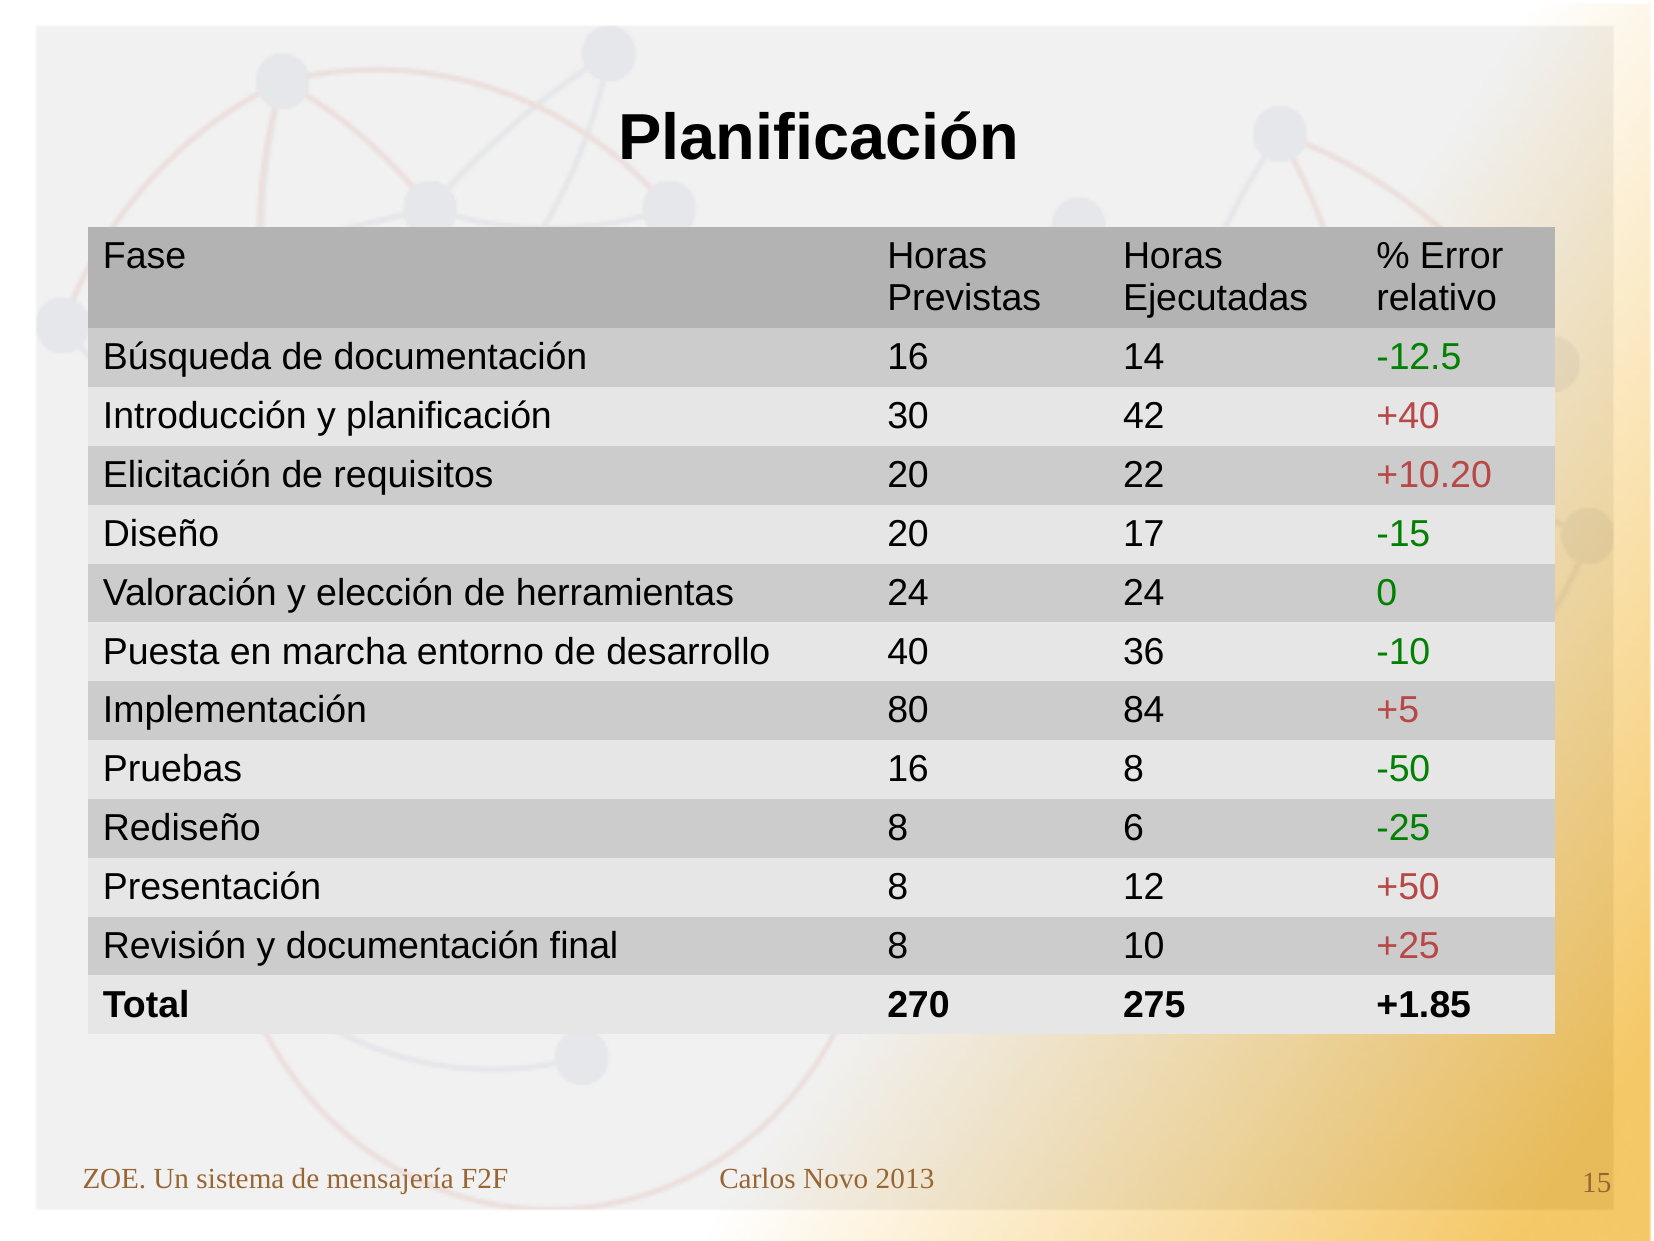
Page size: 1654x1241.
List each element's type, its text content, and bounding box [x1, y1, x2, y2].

table_cell Puesta en marcha entorno de desarrollo [88, 622, 873, 681]
table_header % Error relativo [1362, 227, 1555, 328]
table_cell 80 [873, 681, 1108, 740]
table_cell 22 [1108, 446, 1362, 505]
table_cell 8 [1108, 740, 1362, 799]
table_cell +25 [1362, 917, 1555, 975]
table_cell 14 [1108, 328, 1362, 387]
table_cell +50 [1362, 858, 1555, 917]
table_cell -25 [1362, 799, 1555, 858]
table_header Horas Ejecutadas [1108, 227, 1362, 328]
table_header Horas Previstas [873, 227, 1108, 328]
table_cell 12 [1108, 858, 1362, 917]
table_cell +10.20 [1362, 446, 1555, 505]
table_cell -15 [1362, 505, 1555, 564]
table_cell 275 [1108, 975, 1362, 1034]
table_cell Diseño [88, 505, 873, 564]
table_cell -10 [1362, 622, 1555, 681]
table_cell -50 [1362, 740, 1555, 799]
table_cell 8 [873, 799, 1108, 858]
table_cell 270 [873, 975, 1108, 1034]
table_cell -12.5 [1362, 328, 1555, 387]
table_cell 8 [873, 917, 1108, 975]
table_cell +40 [1362, 387, 1555, 446]
table_cell Rediseño [88, 799, 873, 858]
picture [0, 0, 1654, 1241]
table_cell Presentación [88, 858, 873, 917]
table_cell 16 [873, 740, 1108, 799]
table_cell Total [88, 975, 873, 1034]
table_cell Pruebas [88, 740, 873, 799]
table_cell Introducción y planificación [88, 387, 873, 446]
table_cell 17 [1108, 505, 1362, 564]
table_cell 84 [1108, 681, 1362, 740]
table_cell 20 [873, 446, 1108, 505]
table_cell 10 [1108, 917, 1362, 975]
table_cell Revisión y documentación final [88, 917, 873, 975]
table_cell +5 [1362, 681, 1555, 740]
table_cell 42 [1108, 387, 1362, 446]
table_cell 16 [873, 328, 1108, 387]
table_cell +1.85 [1362, 975, 1555, 1034]
table_cell 8 [873, 858, 1108, 917]
table_cell 40 [873, 622, 1108, 681]
table_cell Implementación [88, 681, 873, 740]
table_cell 0 [1362, 564, 1555, 622]
table_cell 6 [1108, 799, 1362, 858]
table_cell 24 [1108, 564, 1362, 622]
table_cell 30 [873, 387, 1108, 446]
table_cell 24 [873, 564, 1108, 622]
subtitle Planificación [91, 92, 1547, 182]
table_cell Búsqueda de documentación [88, 328, 873, 387]
table_cell 20 [873, 505, 1108, 564]
table_header Fase [88, 227, 873, 328]
table_cell 36 [1108, 622, 1362, 681]
table_cell Valoración y elección de herramientas [88, 564, 873, 622]
table_cell Elicitación de requisitos [88, 446, 873, 505]
